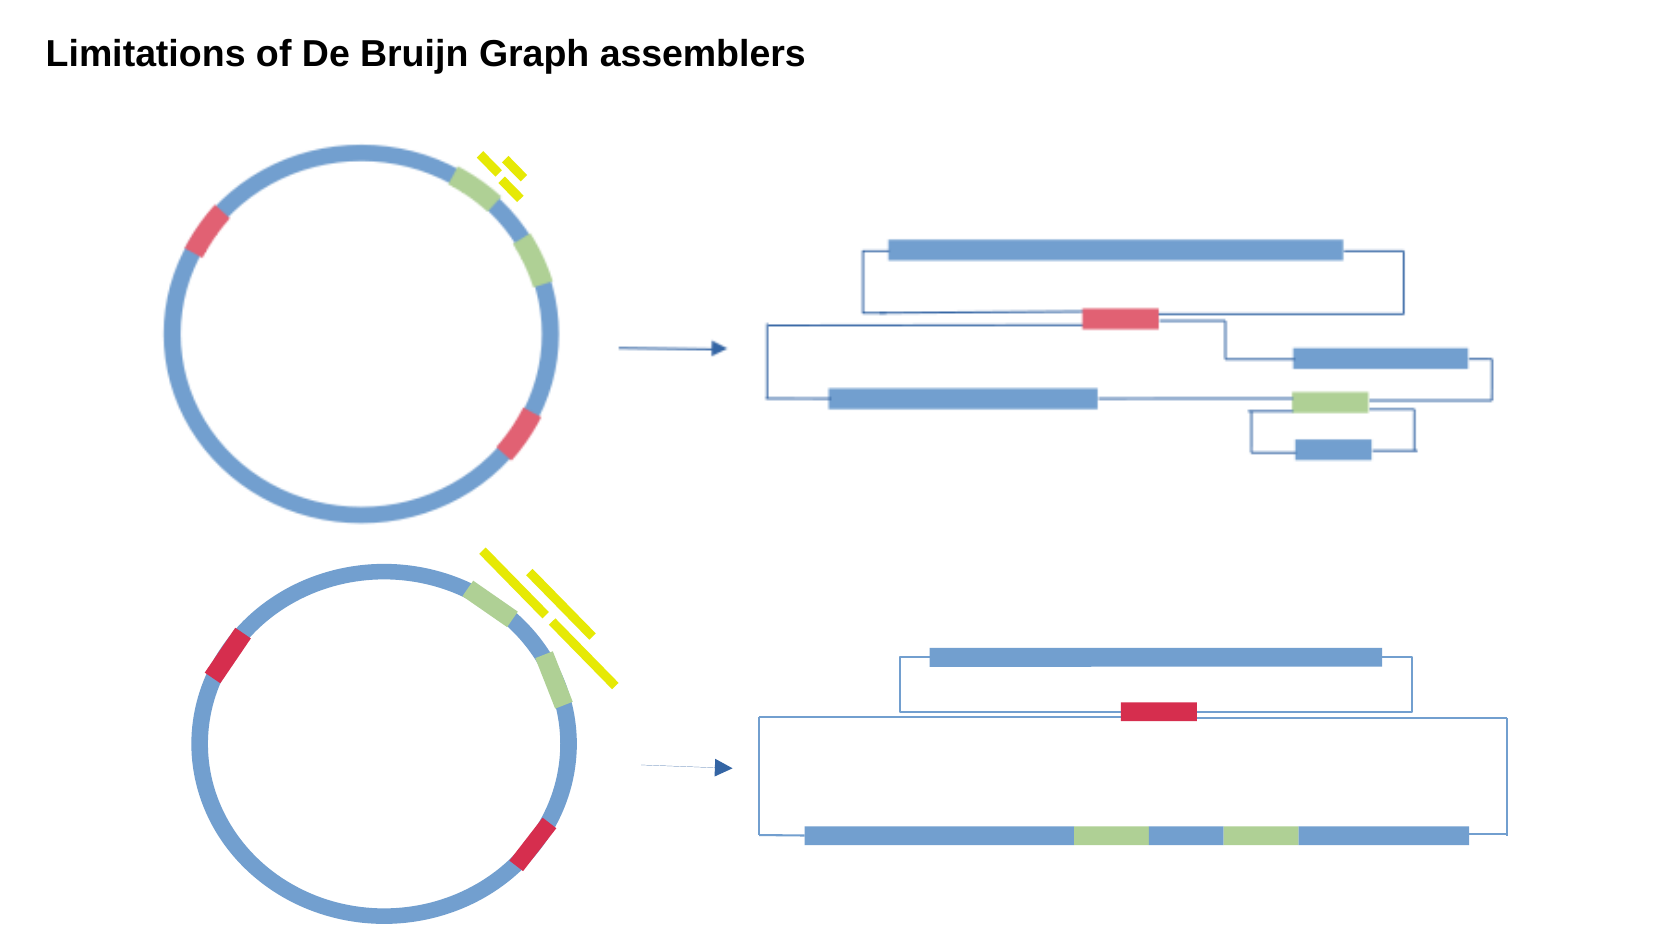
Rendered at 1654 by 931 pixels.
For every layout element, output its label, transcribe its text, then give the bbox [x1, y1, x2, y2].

text_box [548, 618, 619, 690]
text_box [929, 647, 1383, 667]
text_box [526, 568, 596, 640]
text_box Limitations of De Bruijn Graph assemblers [30, 25, 1108, 133]
text_box [804, 826, 1470, 846]
text_box [476, 151, 502, 177]
picture [144, 86, 1529, 562]
text_box [479, 547, 549, 619]
text_box [1120, 702, 1197, 722]
text_box [191, 563, 577, 924]
text_box [498, 176, 524, 203]
text_box [501, 155, 528, 182]
